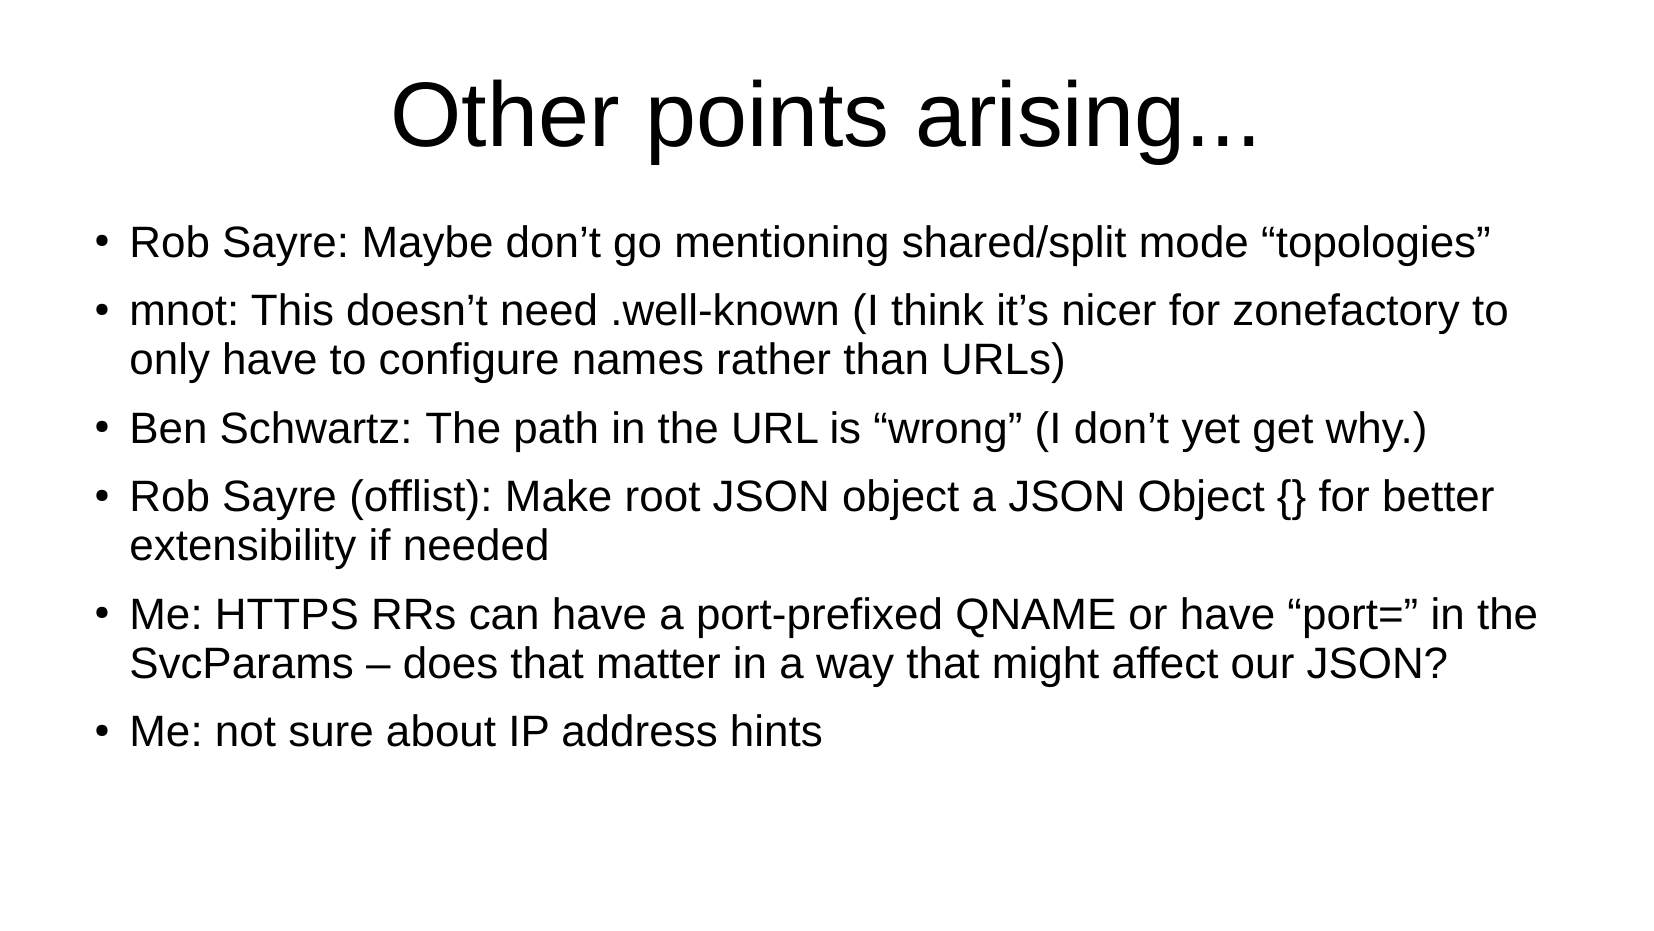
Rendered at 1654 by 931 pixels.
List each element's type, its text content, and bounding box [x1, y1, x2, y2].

title Other points arising... [82, 37, 1571, 193]
list Rob Sayre: Maybe don’t go mentioning shared/split mode “topologies” mnot: This doesn’t need .well-known (I think it’s nicer for zonefactory to only have to configure names rather than URLs) Ben Schwartz: The path in the URL is “wrong” (I don’t yet get why.) Rob Sayre (offlist): Make root JSON object a JSON Object {} for better extensibility if needed Me: HTTPS RRs can have a port-prefixed QNAME or have “port=” in the SvcParams – does that matter in a way that might affect our JSON? Me: not sure about IP address hints [82, 217, 1571, 758]
